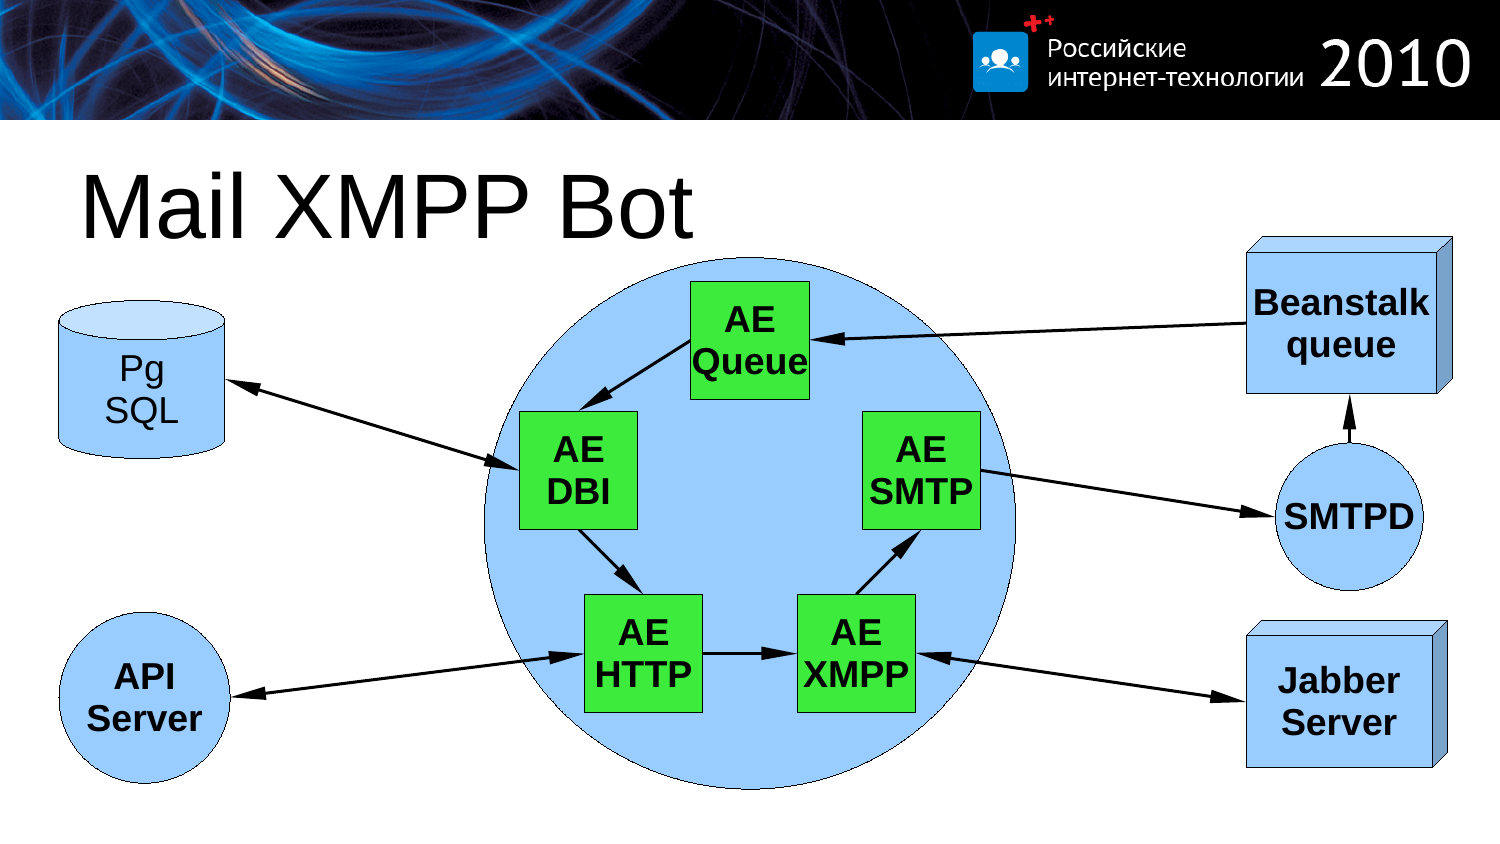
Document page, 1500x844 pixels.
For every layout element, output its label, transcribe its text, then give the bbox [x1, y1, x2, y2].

text_box SMTPD [1275, 442, 1424, 591]
text_box [860, 472, 1016, 660]
text_box Jabber Server [1246, 636, 1432, 768]
text_box [484, 468, 641, 659]
text_box Pg SQL [58, 321, 225, 459]
text_box [523, 654, 976, 790]
text_box AE HTTP [584, 594, 703, 713]
picture [0, 0, 1500, 120]
text_box AE SMTP [862, 411, 981, 530]
text_box AE Queue [690, 281, 810, 400]
text_box AE XMPP [797, 594, 916, 713]
text_box [581, 337, 1011, 653]
text_box API Server [58, 612, 231, 784]
text_box AE DBI [519, 411, 638, 530]
text_box [493, 258, 936, 469]
text_box Beanstalk queue [1246, 253, 1436, 394]
title Mail XMPP Bot [79, 155, 1430, 258]
